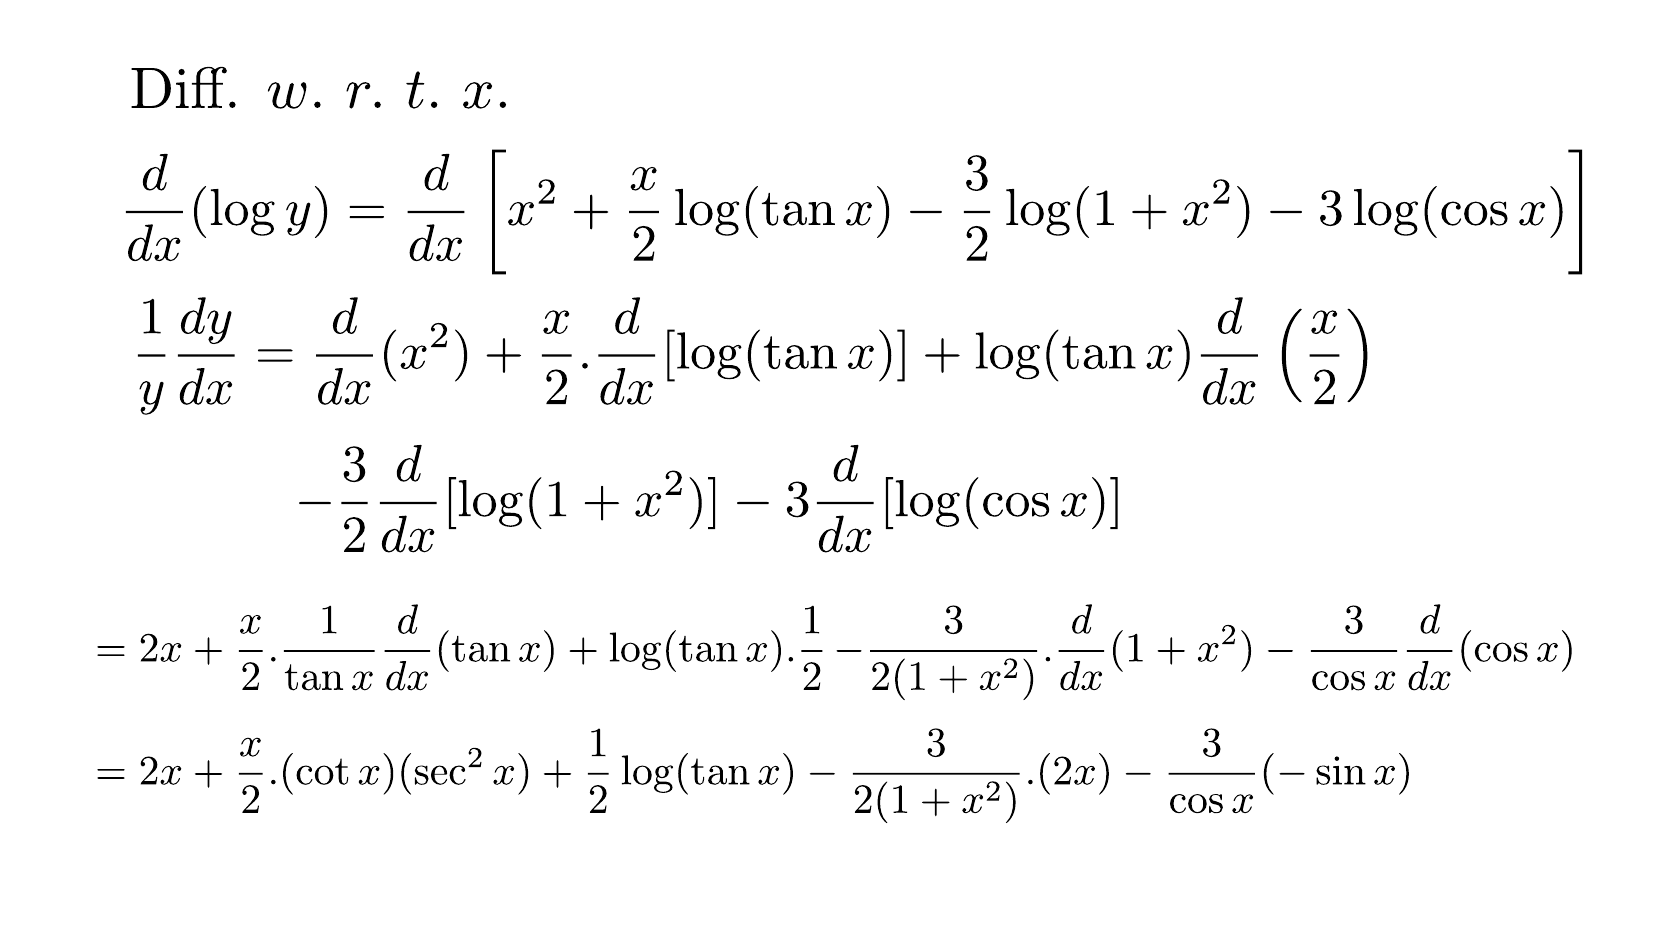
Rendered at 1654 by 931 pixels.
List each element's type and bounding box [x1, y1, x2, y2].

title [47, 37, 1595, 898]
text_box [96, 728, 1409, 824]
text_box [835, 604, 1572, 701]
text_box [137, 297, 1368, 415]
text_box [125, 149, 1583, 275]
text_box [131, 66, 507, 109]
text_box [96, 604, 823, 691]
text_box [297, 444, 1118, 553]
